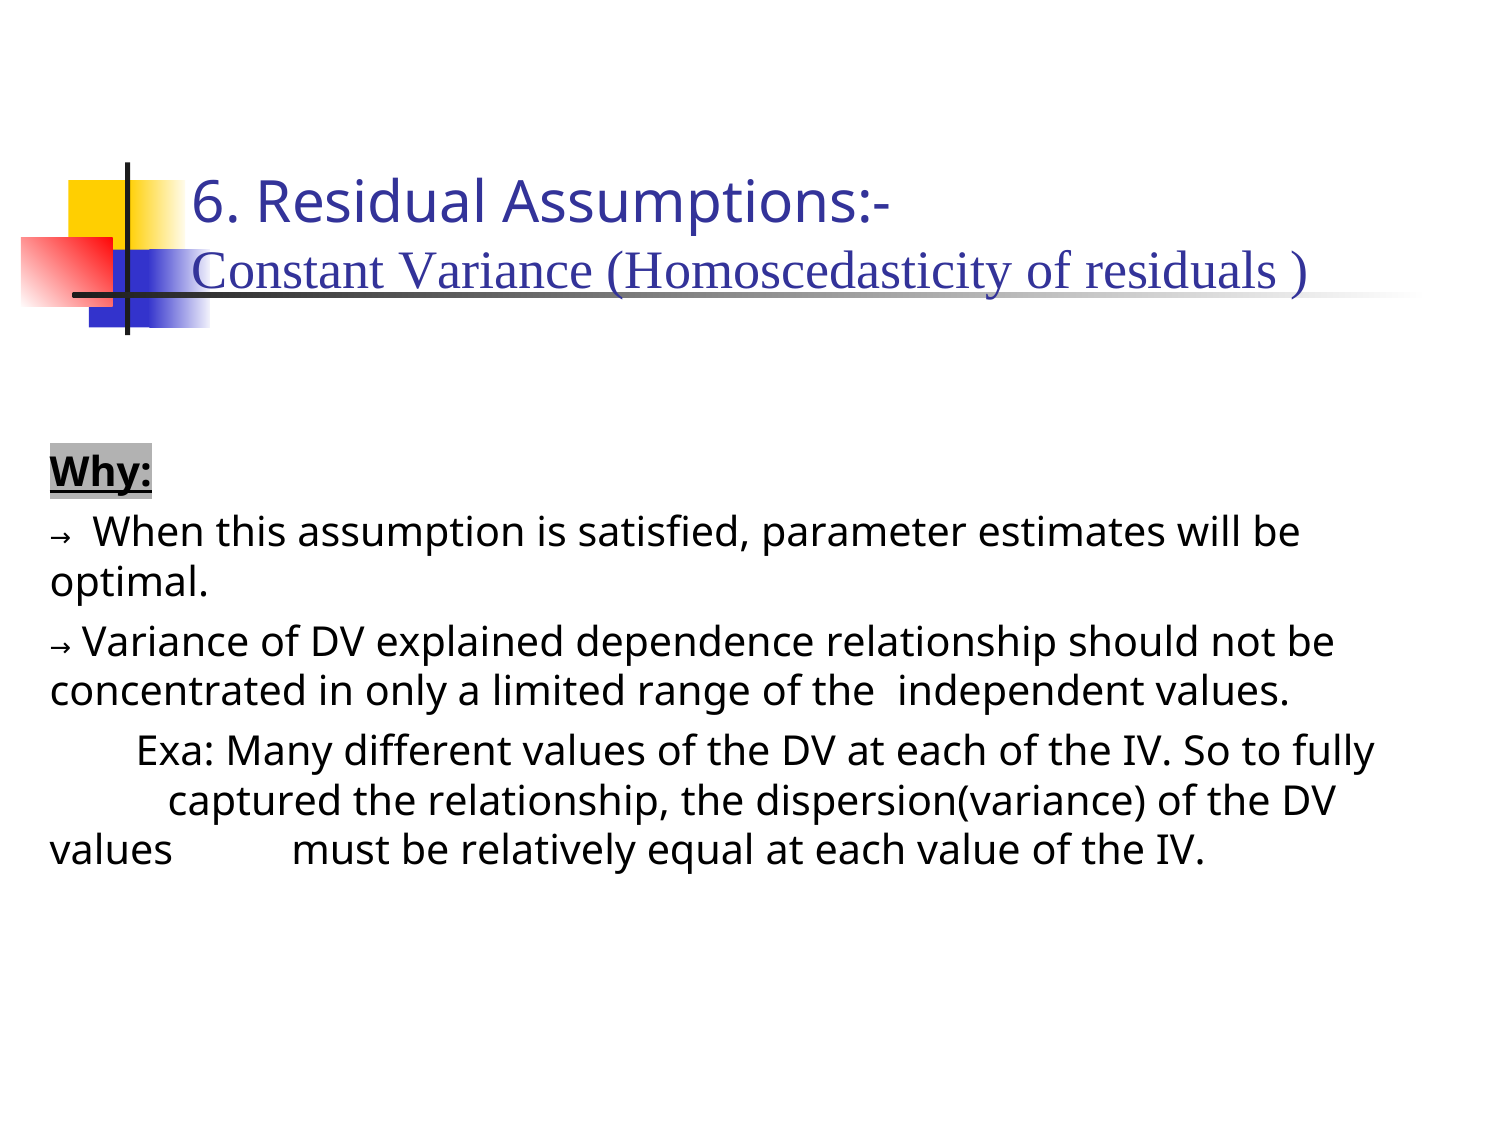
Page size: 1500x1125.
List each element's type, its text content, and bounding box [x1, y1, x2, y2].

list Why: → When this assumption is satisfied, parameter estimates will be optimal. → Variance of DV explained dependence relationship should not be concentrated in only a limited range of the independent values. Exa: Many different values of the DV at each of the IV. So to fully captured the relationship, the dispersion(variance) of the DV values must be relatively equal at each value of the IV. [0, 377, 1453, 886]
title 6. Residual Assumptions:- Constant Variance (Homoscedasticity of residuals ) [177, 156, 1453, 308]
